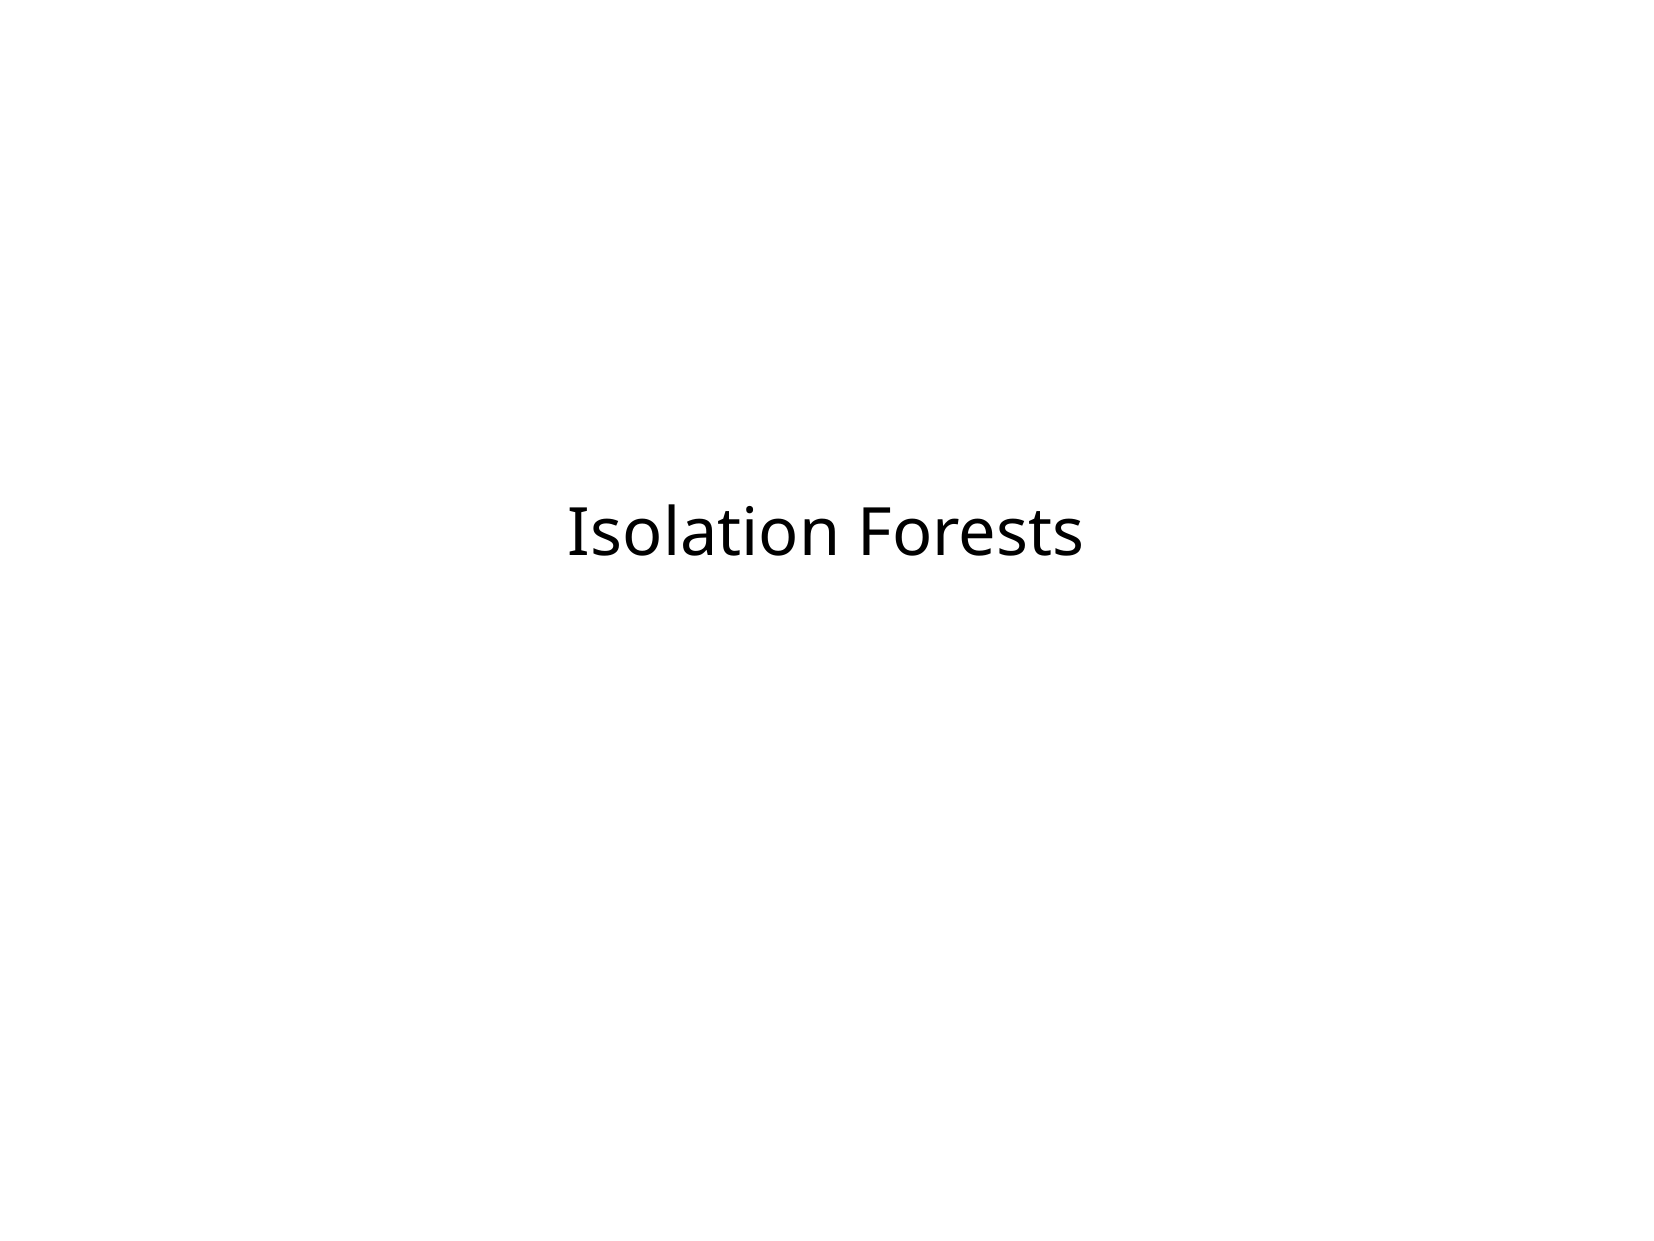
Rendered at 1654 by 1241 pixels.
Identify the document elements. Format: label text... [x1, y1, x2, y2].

subtitle Isolation Forests [82, 49, 1571, 1010]
